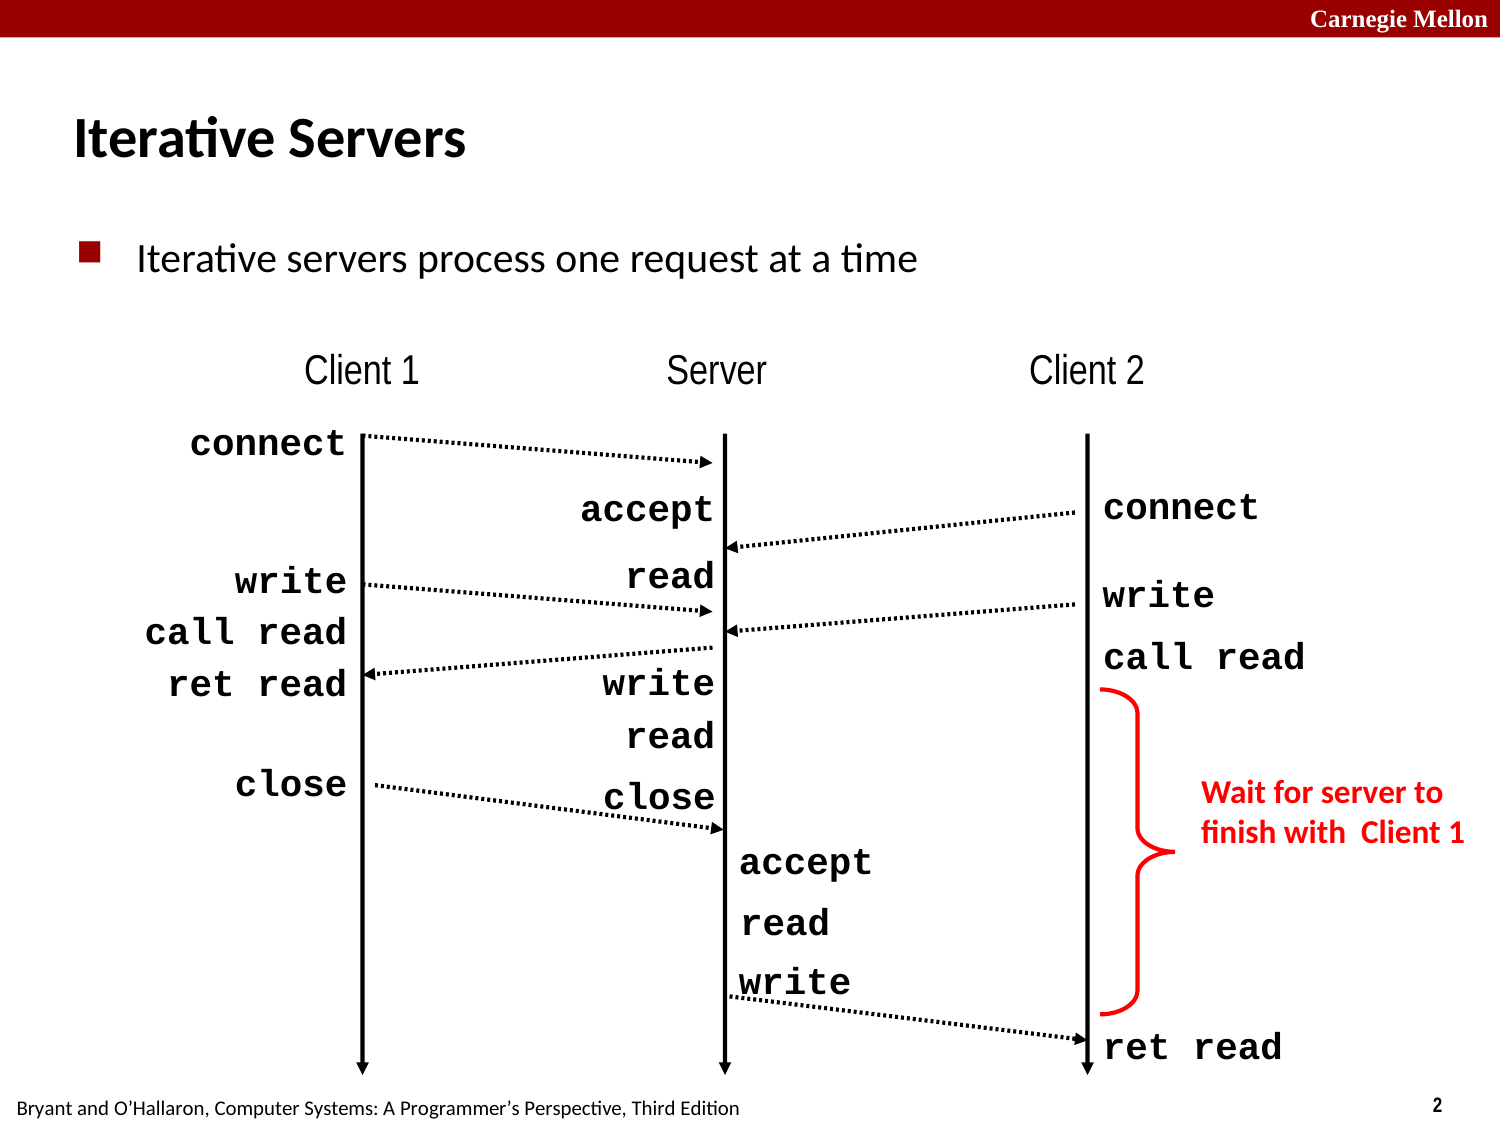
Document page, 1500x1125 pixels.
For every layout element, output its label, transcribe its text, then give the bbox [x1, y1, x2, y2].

text_box Client 1 [289, 335, 435, 401]
text_box write [588, 650, 731, 711]
text_box call read [1088, 624, 1321, 685]
text_box connect [174, 410, 362, 471]
text_box read [725, 890, 846, 949]
text_box accept [565, 476, 731, 537]
text_box write [1088, 562, 1231, 623]
text_box ret read [151, 651, 362, 712]
text_box connect [1088, 474, 1276, 535]
text_box accept [724, 829, 889, 890]
text_box read [610, 543, 731, 604]
text_box Client 2 [1014, 335, 1160, 401]
text_box write [219, 548, 362, 599]
text_box Wait for server to finish with Client 1 [1186, 762, 1500, 858]
text_box close [588, 764, 731, 825]
text_box read [610, 703, 731, 764]
text_box write [724, 949, 867, 1010]
text_box close [219, 751, 362, 812]
text_box ret read [1088, 1014, 1298, 1075]
title Iterative Servers [58, 71, 1304, 197]
text_box Server [651, 335, 783, 401]
list Iterative servers process one request at a time [65, 223, 1361, 1040]
text_box call read [129, 599, 362, 660]
